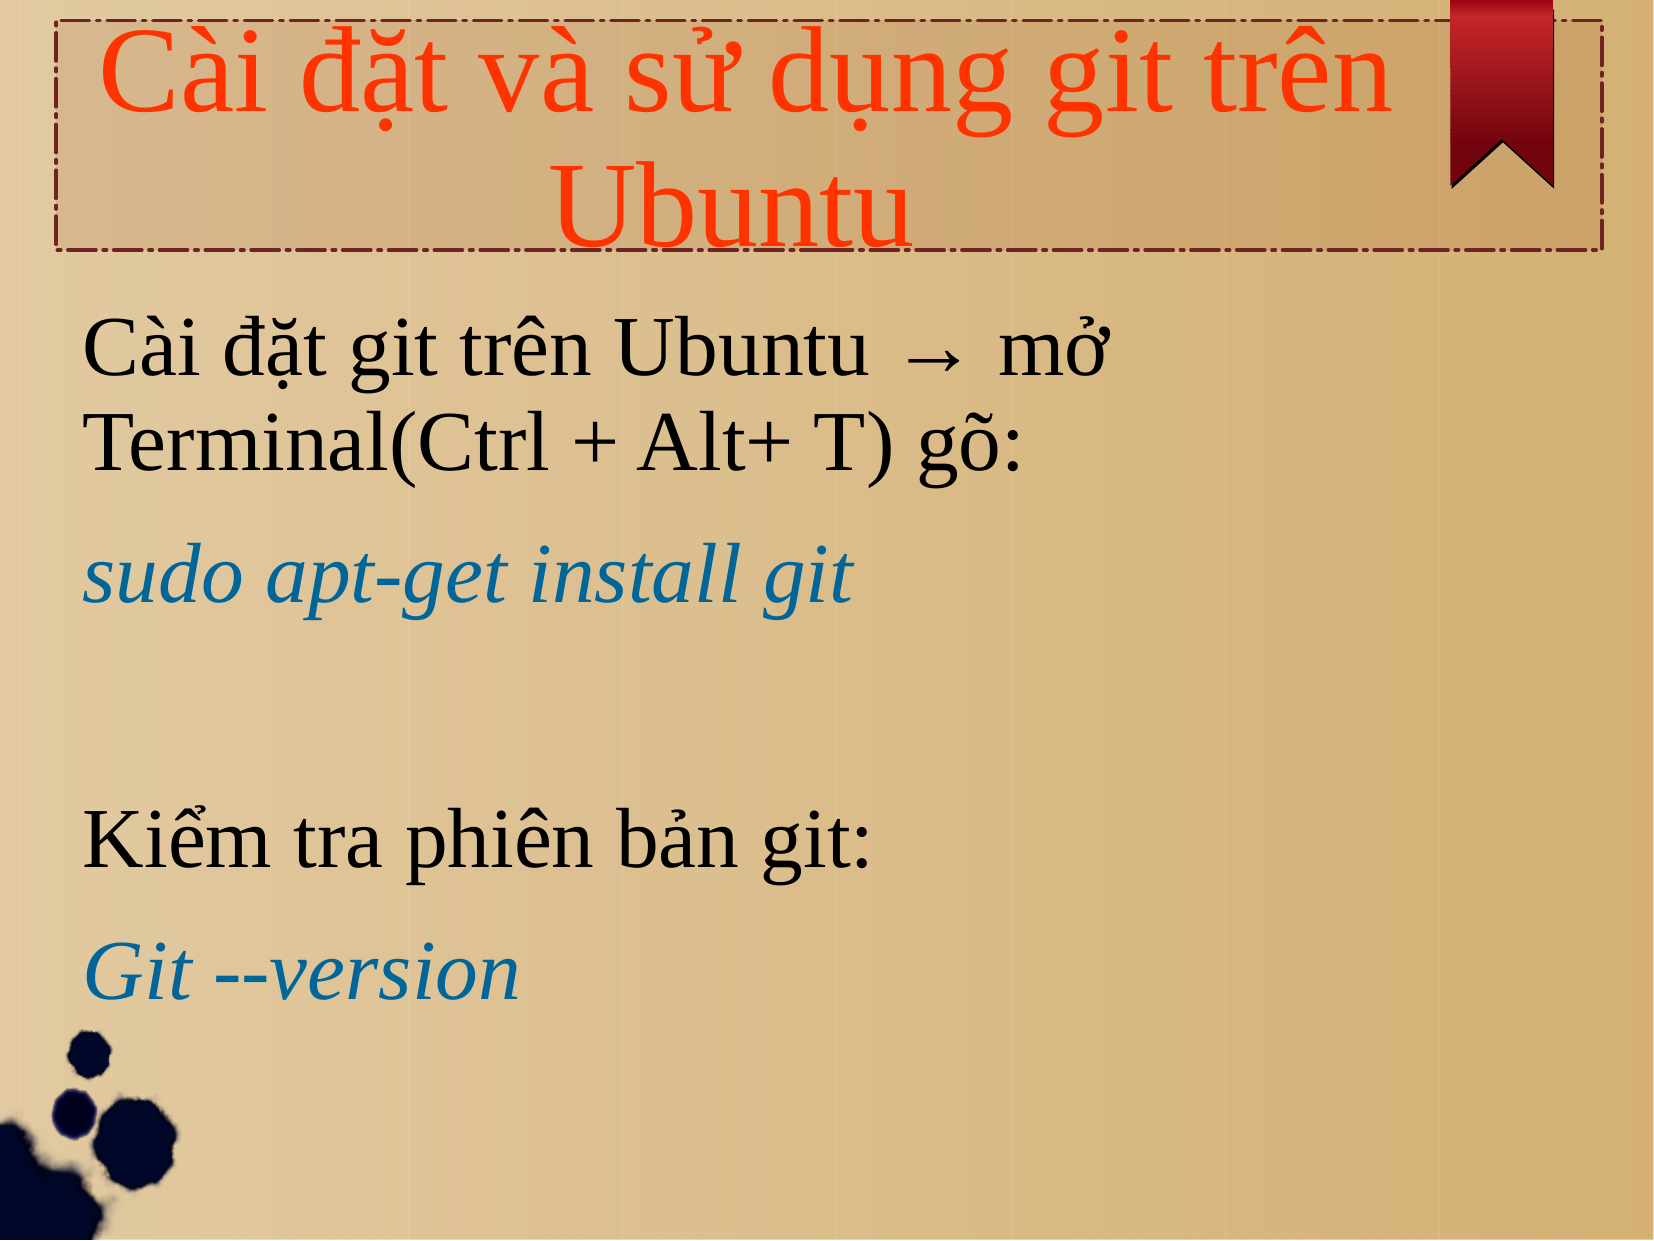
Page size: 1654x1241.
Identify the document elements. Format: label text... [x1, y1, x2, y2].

list Cài đặt git trên Ubuntu → mở Terminal(Ctrl + Alt+ T) gõ: sudo apt-get install git Kiểm tra phiên bản git: Git --version [82, 299, 1571, 1019]
title Cài đặt và sử dụng git trên Ubuntu [82, 2, 1412, 274]
